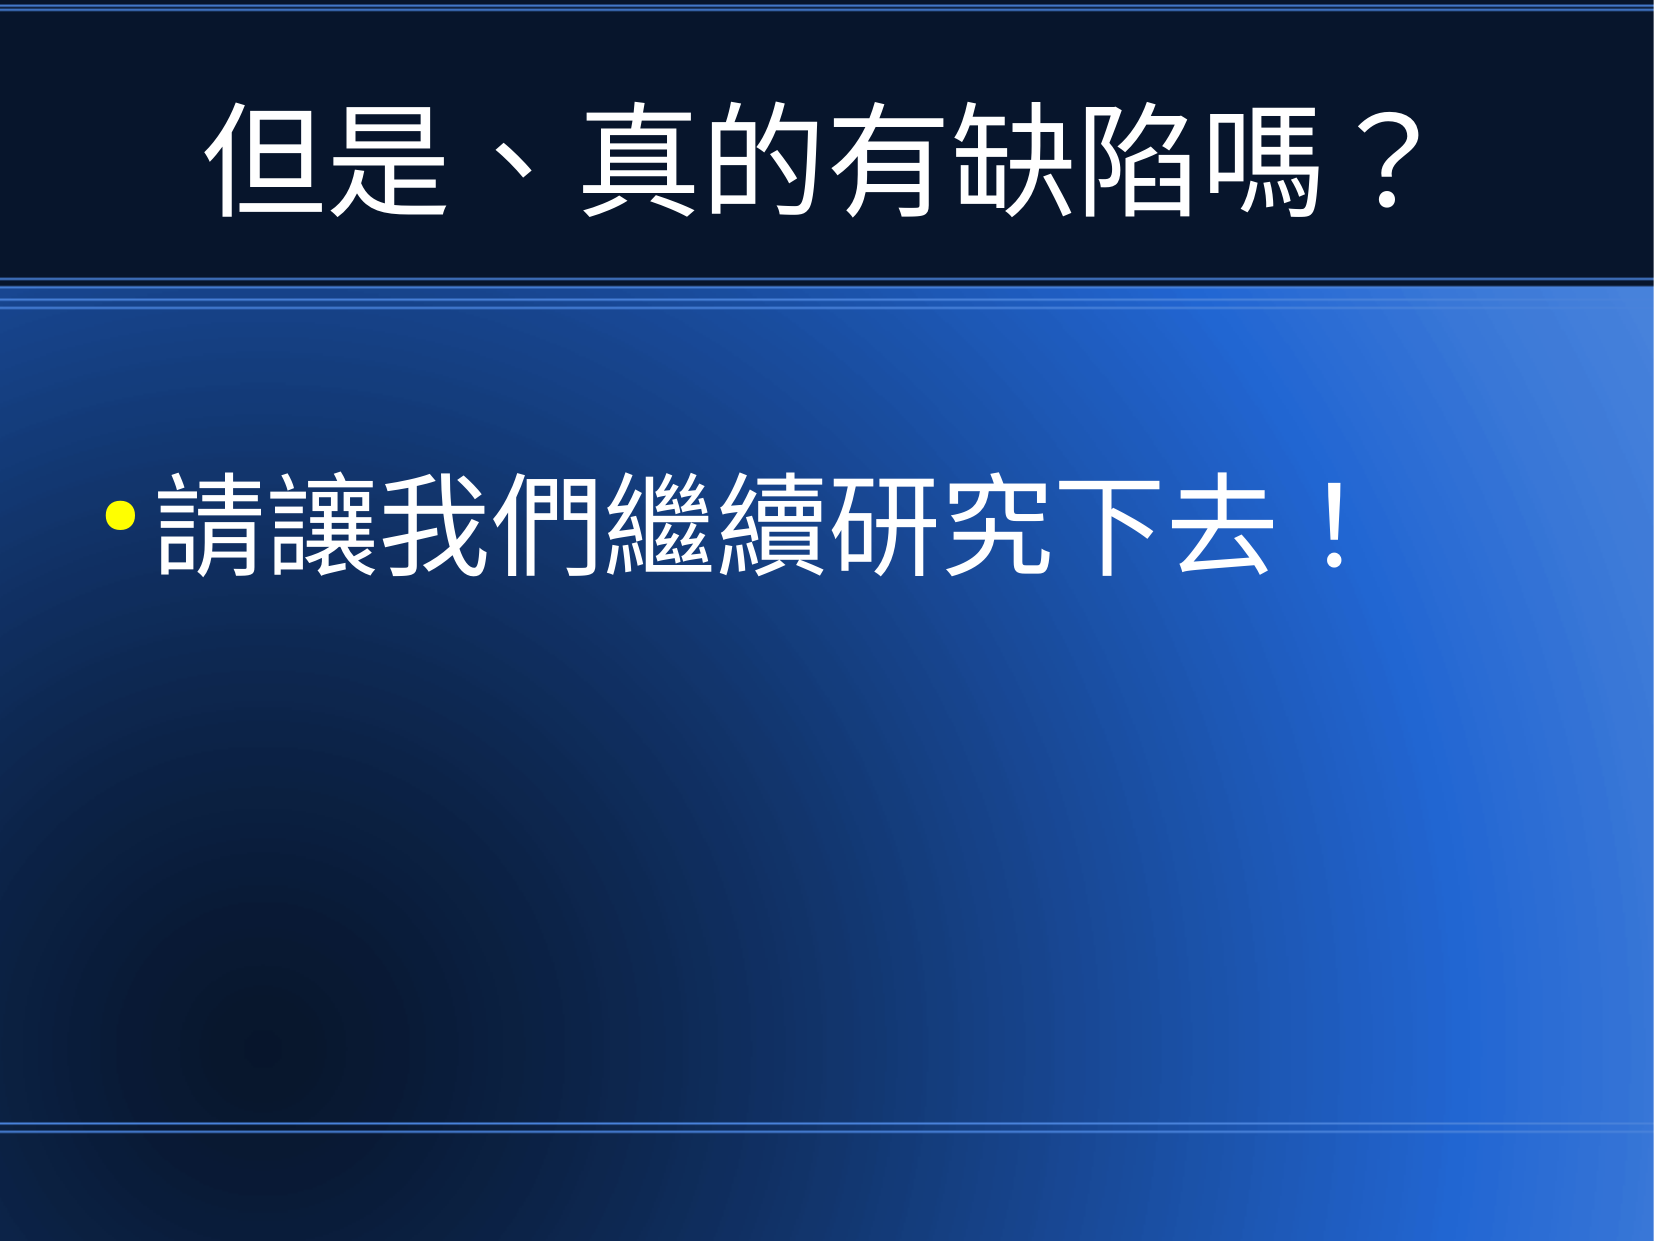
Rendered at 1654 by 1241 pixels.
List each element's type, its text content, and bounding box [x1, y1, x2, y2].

list 請讓我們繼續研究下去！ [82, 355, 1571, 1241]
picture [0, 0, 1654, 1241]
title 但是、真的有缺陷嗎？ [82, 49, 1571, 257]
